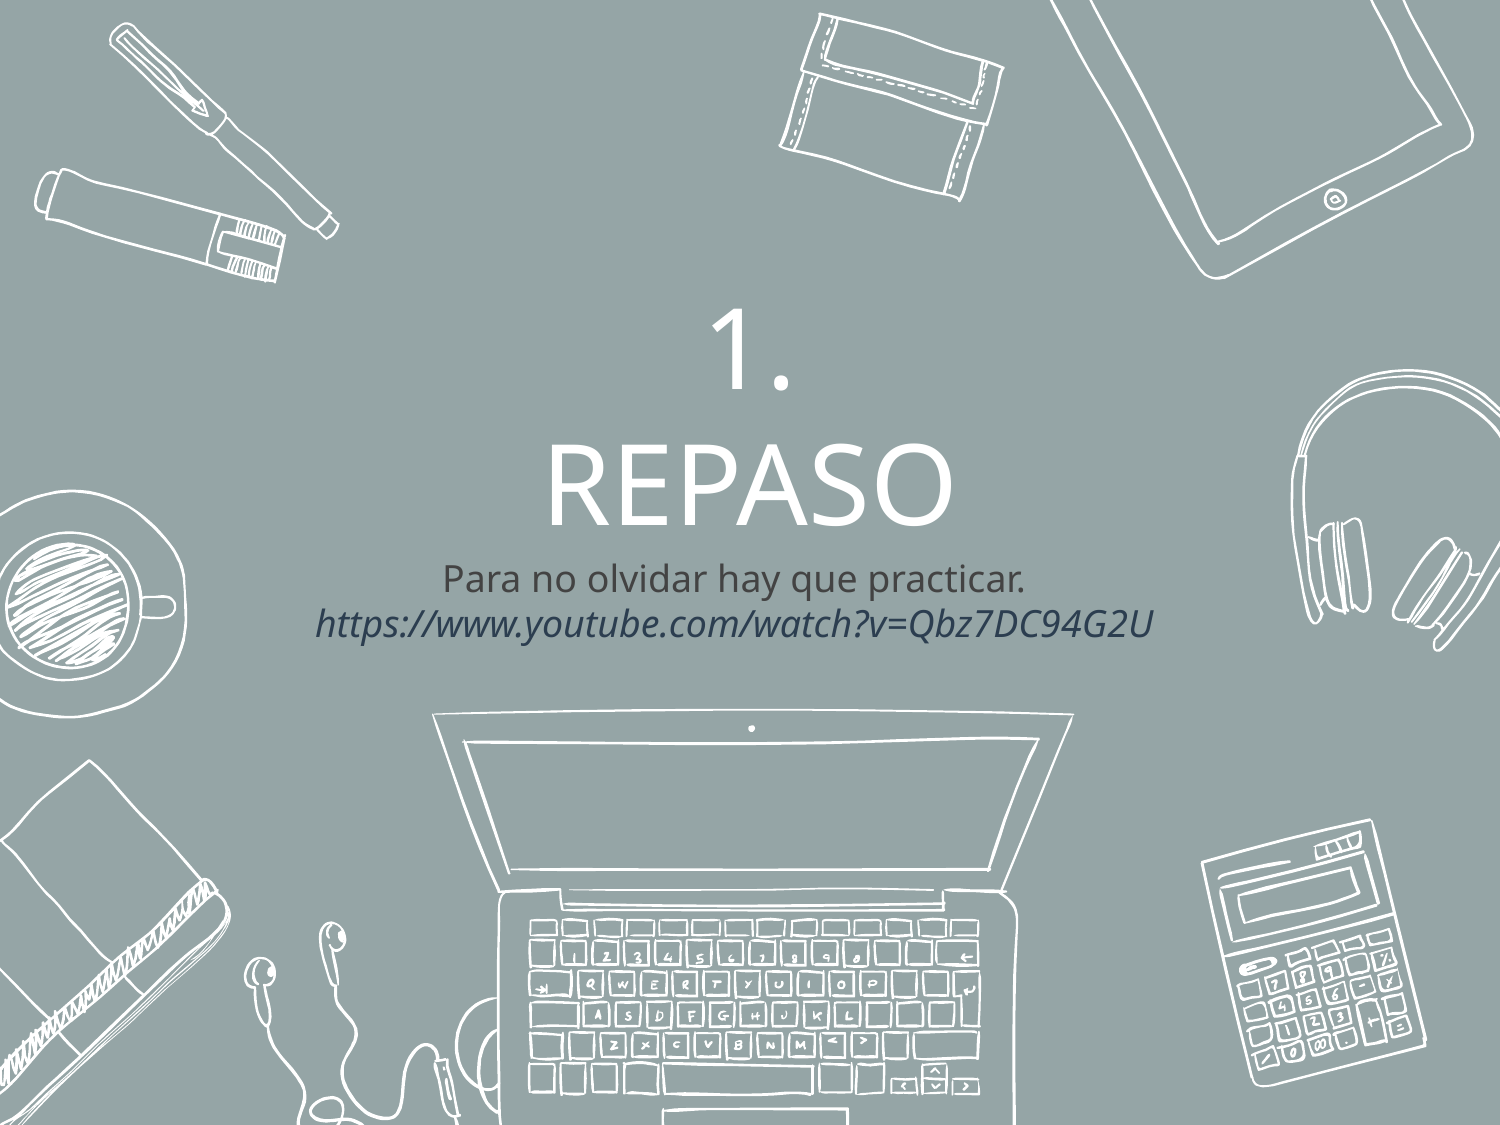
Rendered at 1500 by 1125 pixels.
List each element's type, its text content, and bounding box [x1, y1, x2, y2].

subtitle Para no olvidar hay que practicar. https://www.youtube.com/watch?v=Qbz7DC94G2U [240, 539, 1229, 715]
title 1. REPASO [255, 308, 1245, 563]
